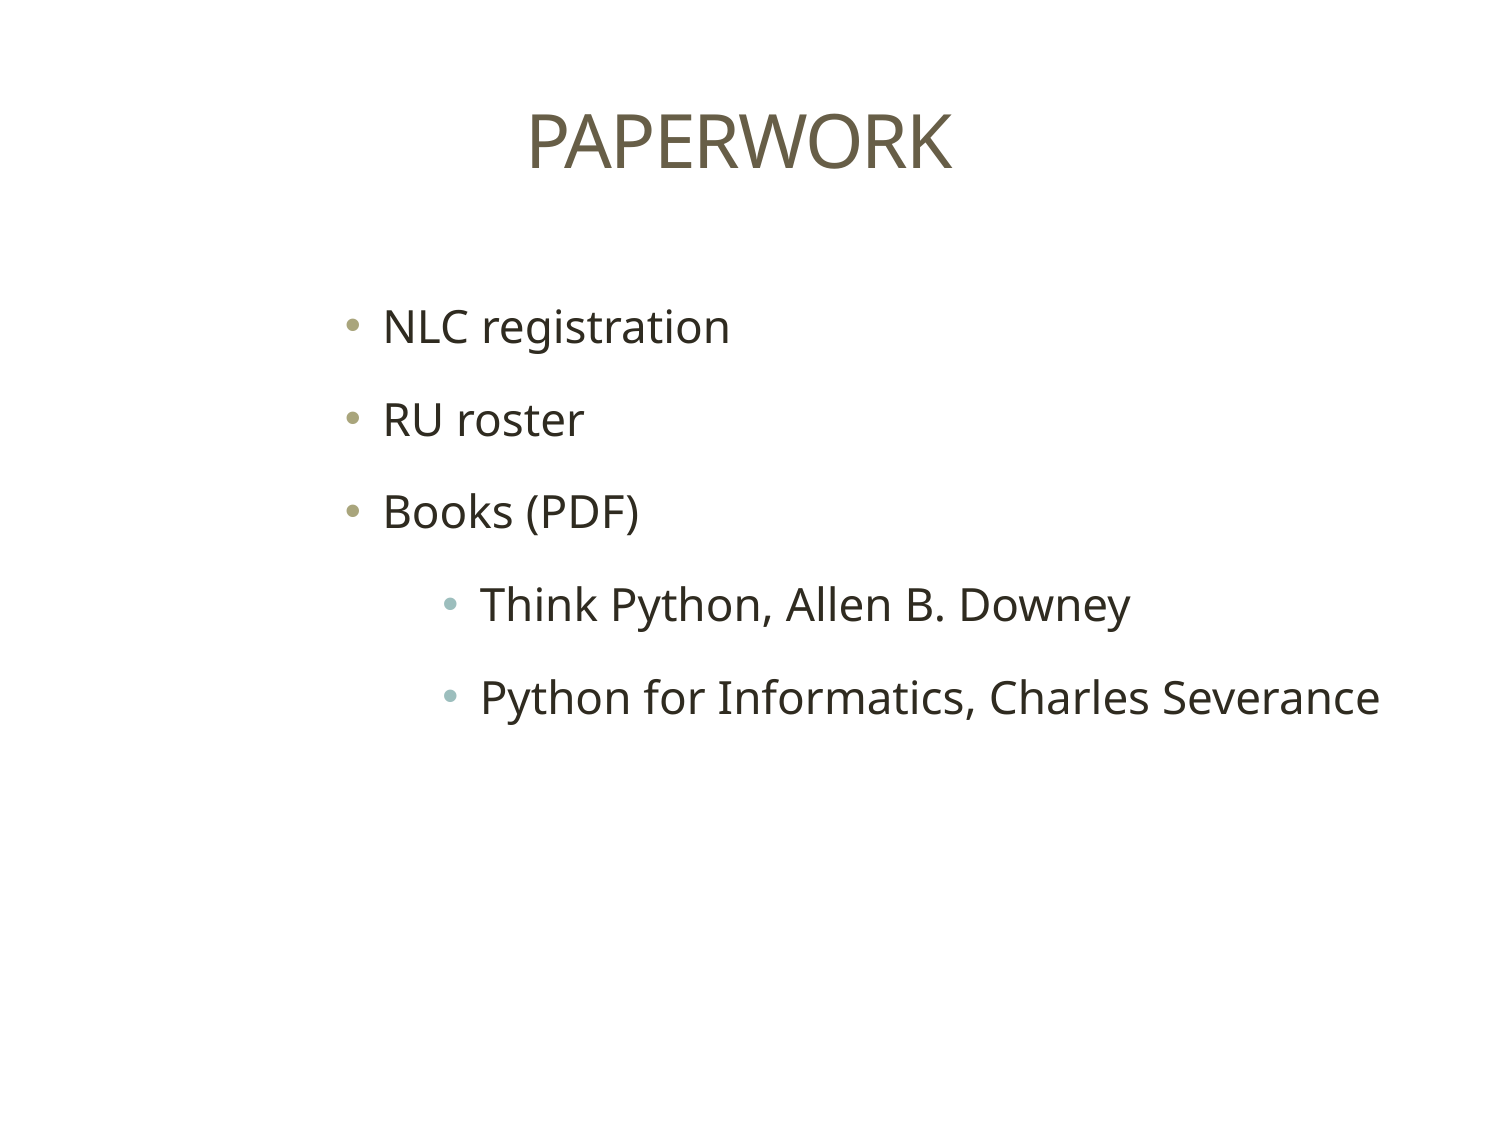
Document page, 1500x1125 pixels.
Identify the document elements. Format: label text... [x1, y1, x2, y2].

title PAPERWORK [18, 45, 1460, 233]
list NLC registration RU roster Books (PDF) Think Python, Allen B. Downey Python for Informatics, Charles Severance [292, 262, 1460, 1098]
